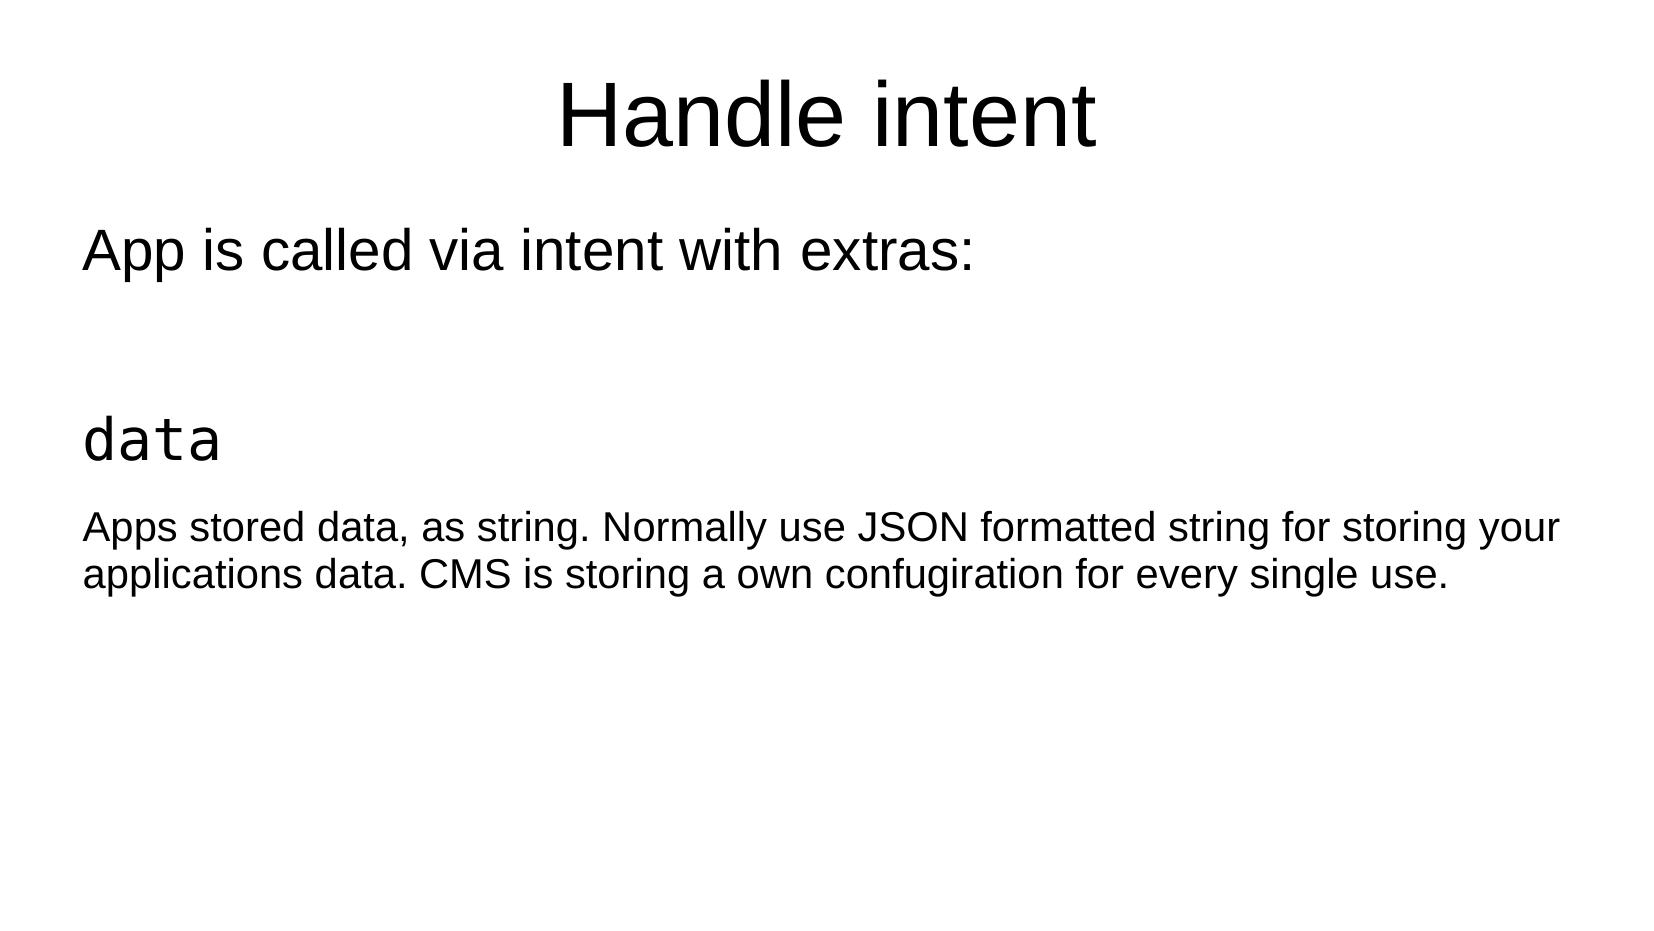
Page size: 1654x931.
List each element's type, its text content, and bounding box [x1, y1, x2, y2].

list App is called via intent with extras: data Apps stored data, as string. Normally use JSON formatted string for storing your applications data. CMS is storing a own confugiration for every single use. [82, 217, 1571, 758]
title Handle intent [82, 37, 1571, 193]
